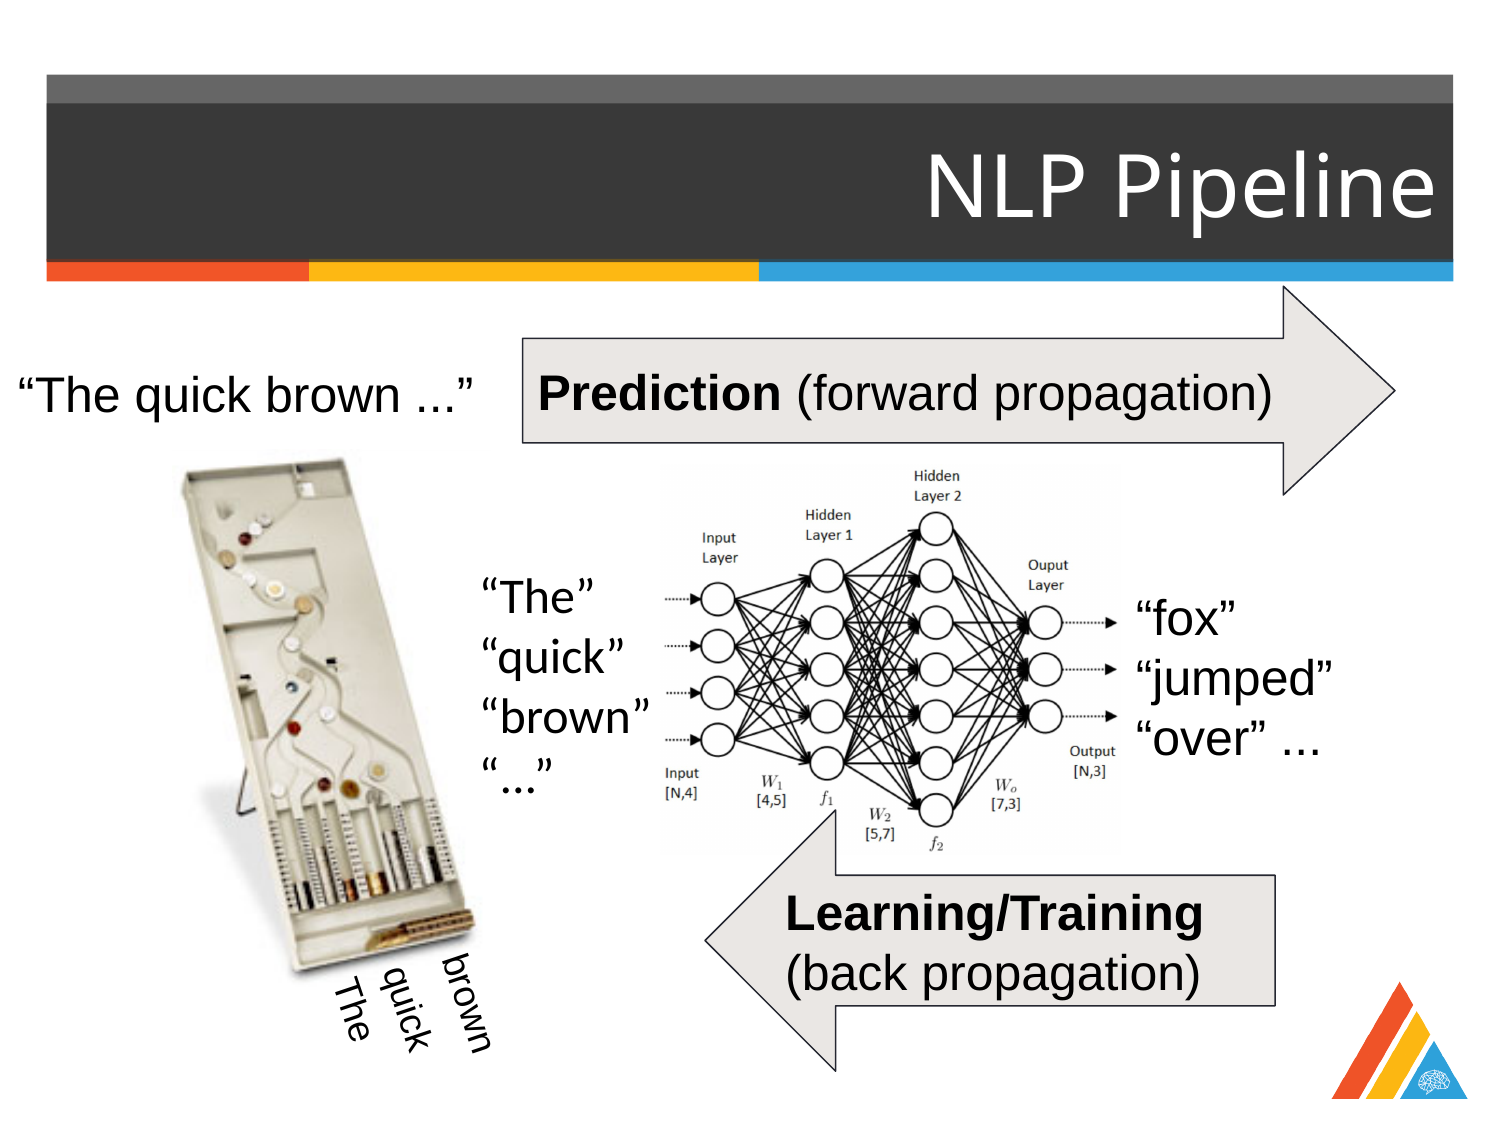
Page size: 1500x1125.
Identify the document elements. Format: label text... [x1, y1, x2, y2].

picture [172, 451, 491, 988]
text_box quick [362, 944, 473, 1125]
picture [1331, 981, 1468, 1099]
text_box Prediction (forward propagation) [522, 286, 1396, 496]
picture [660, 464, 1121, 855]
title NLP Pipeline [46, 103, 1454, 263]
text_box The [312, 956, 395, 1076]
text_box Learning/Training (back propagation) [705, 810, 1276, 1072]
text_box “The” “quick” “brown” “...” [463, 548, 707, 773]
text_box “fox” “jumped” “over” ... [1120, 569, 1365, 1065]
text_box “The quick brown ...” [2, 347, 496, 451]
text_box brown [422, 932, 532, 1117]
